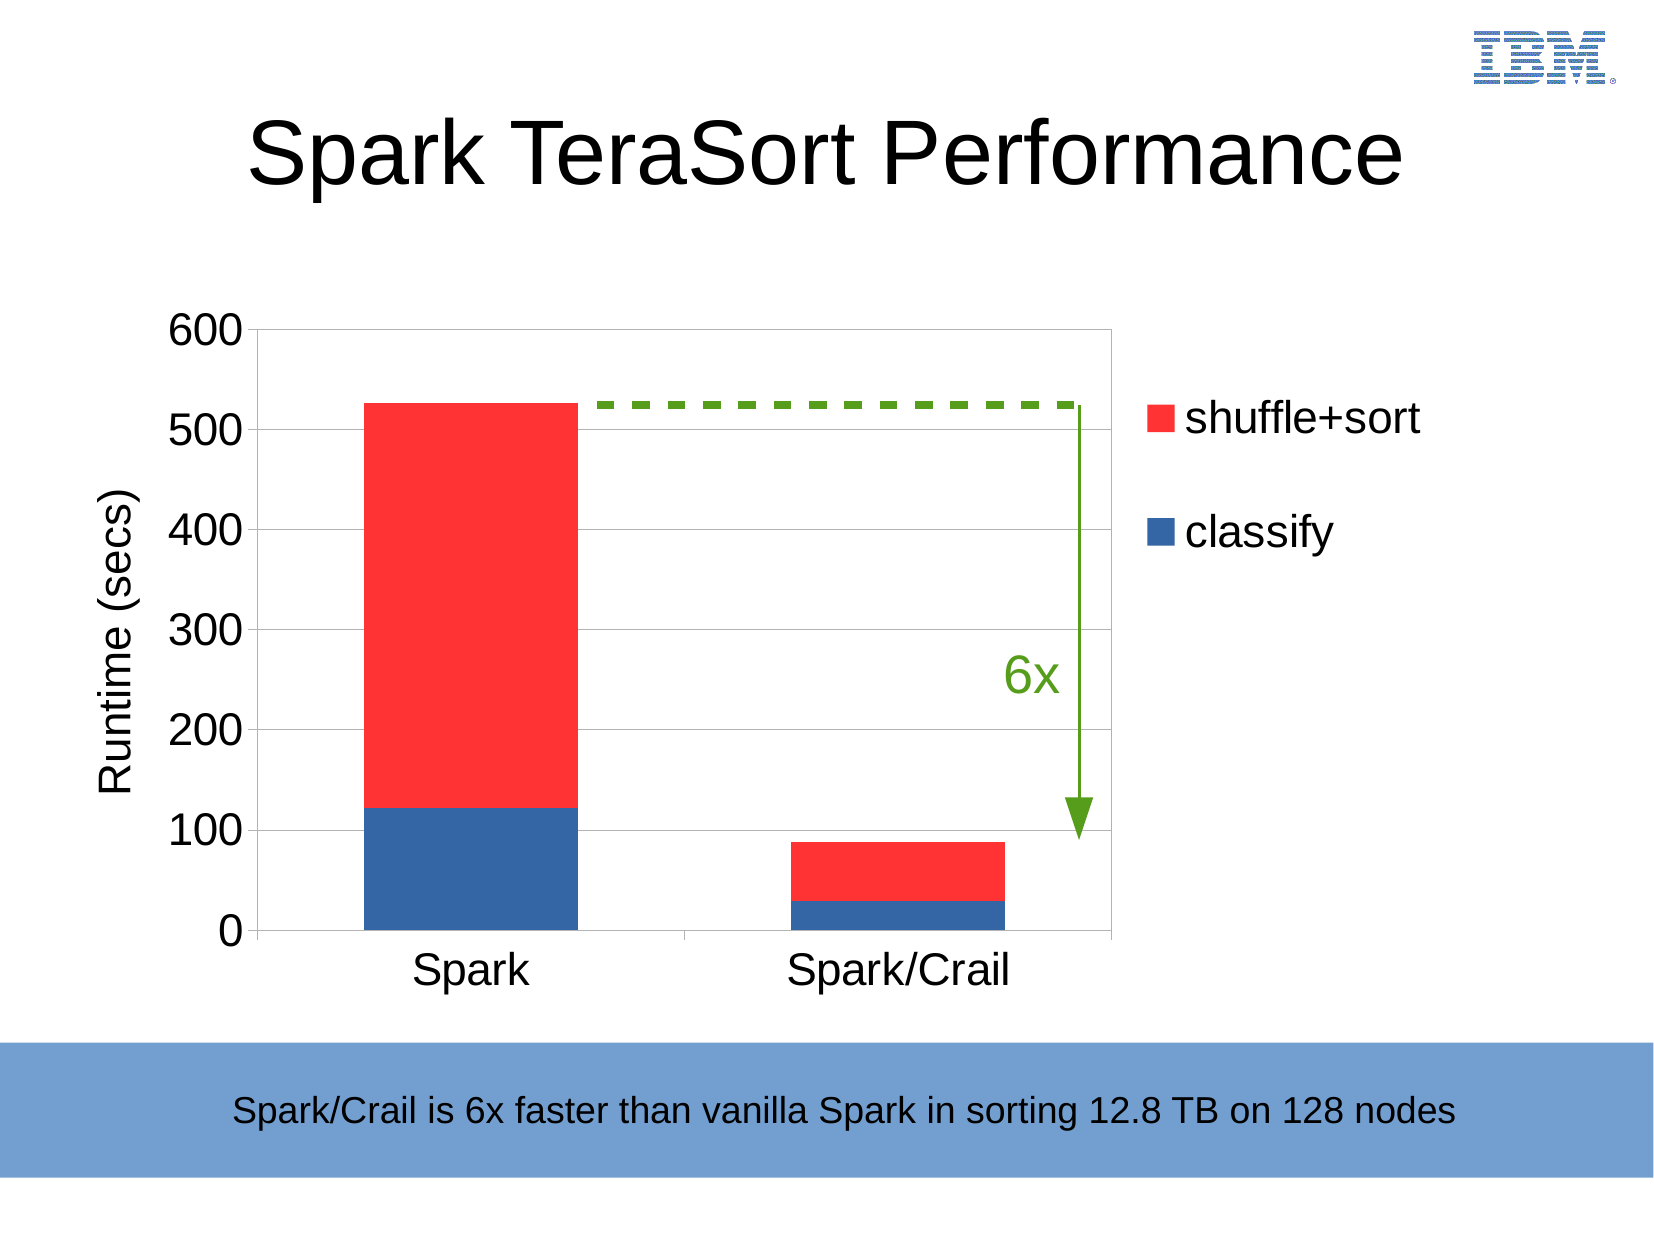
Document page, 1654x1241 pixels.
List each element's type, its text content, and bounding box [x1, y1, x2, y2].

text_box Runtime (secs) [81, 473, 148, 812]
picture [1440, 0, 1654, 127]
text_box 6x [989, 637, 1176, 721]
title Spark TeraSort Performance [82, 49, 1571, 257]
chart [141, 290, 1455, 1010]
text_box Spark/Crail is 6x faster than vanilla Spark in sorting 12.8 TB on 128 nodes [0, 1042, 1654, 1178]
